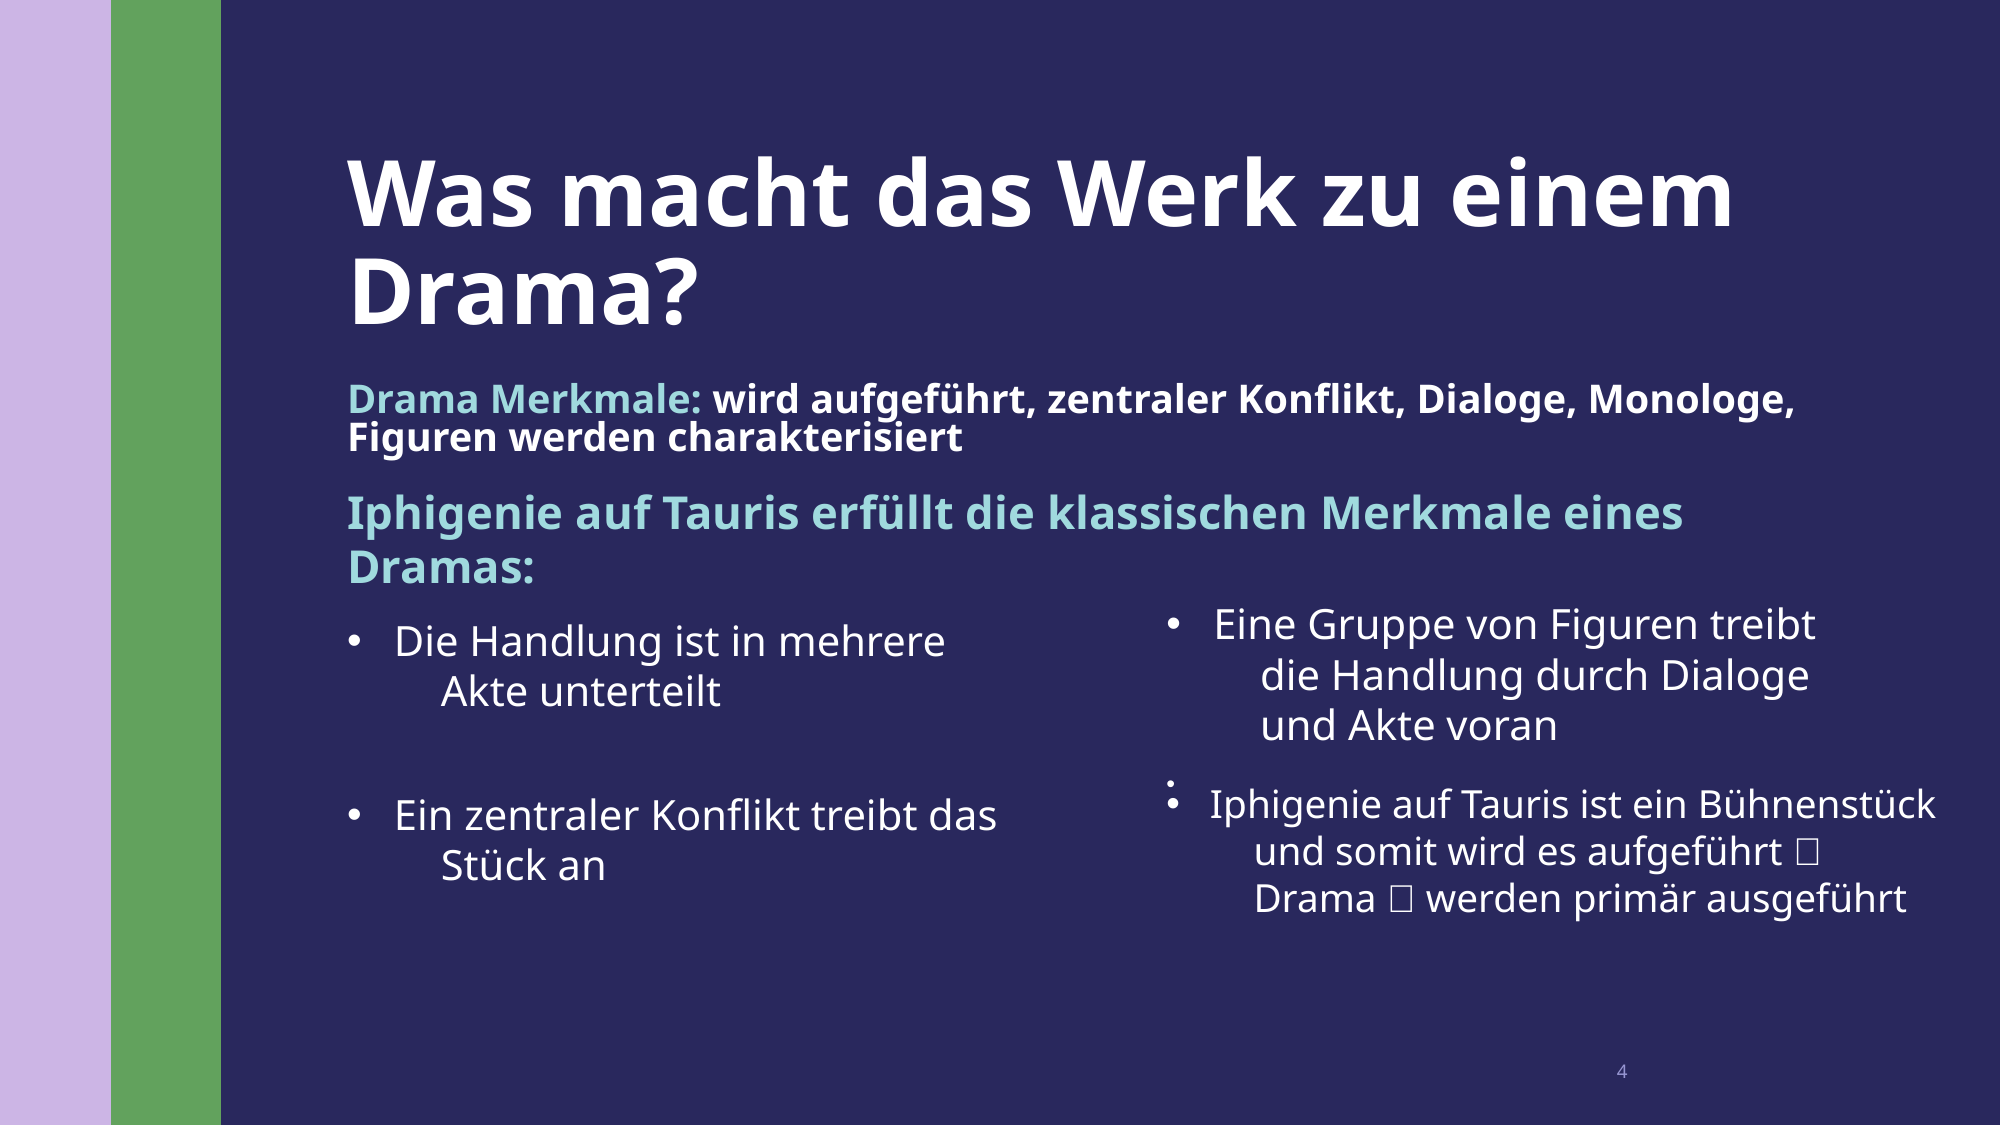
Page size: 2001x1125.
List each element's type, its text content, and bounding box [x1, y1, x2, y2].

list Die Handlung ist in mehrere Akte unterteilt [332, 607, 1044, 741]
list Eine Gruppe von Figuren treibt die Handlung durch Dialoge und Akte voran [1151, 602, 1863, 772]
text_box Drama Merkmale: wird aufgeführt, zentraler Konflikt, Dialoge, Monologe, Figuren werden charakterisiert [332, 376, 1863, 476]
text_box Iphigenie auf Tauris ist ein Bühnenstück und somit wird es aufgeführt  Drama  werden primär ausgeführt [1151, 772, 1960, 973]
text_box [1601, 1042, 1863, 1103]
list Ein zentraler Konflikt treibt das Stück an [332, 781, 1044, 915]
title Was macht das Werk zu einem Drama? [332, 134, 1863, 353]
list Iphigenie auf Tauris erfüllt die klassischen Merkmale eines Dramas: [332, 476, 1890, 602]
